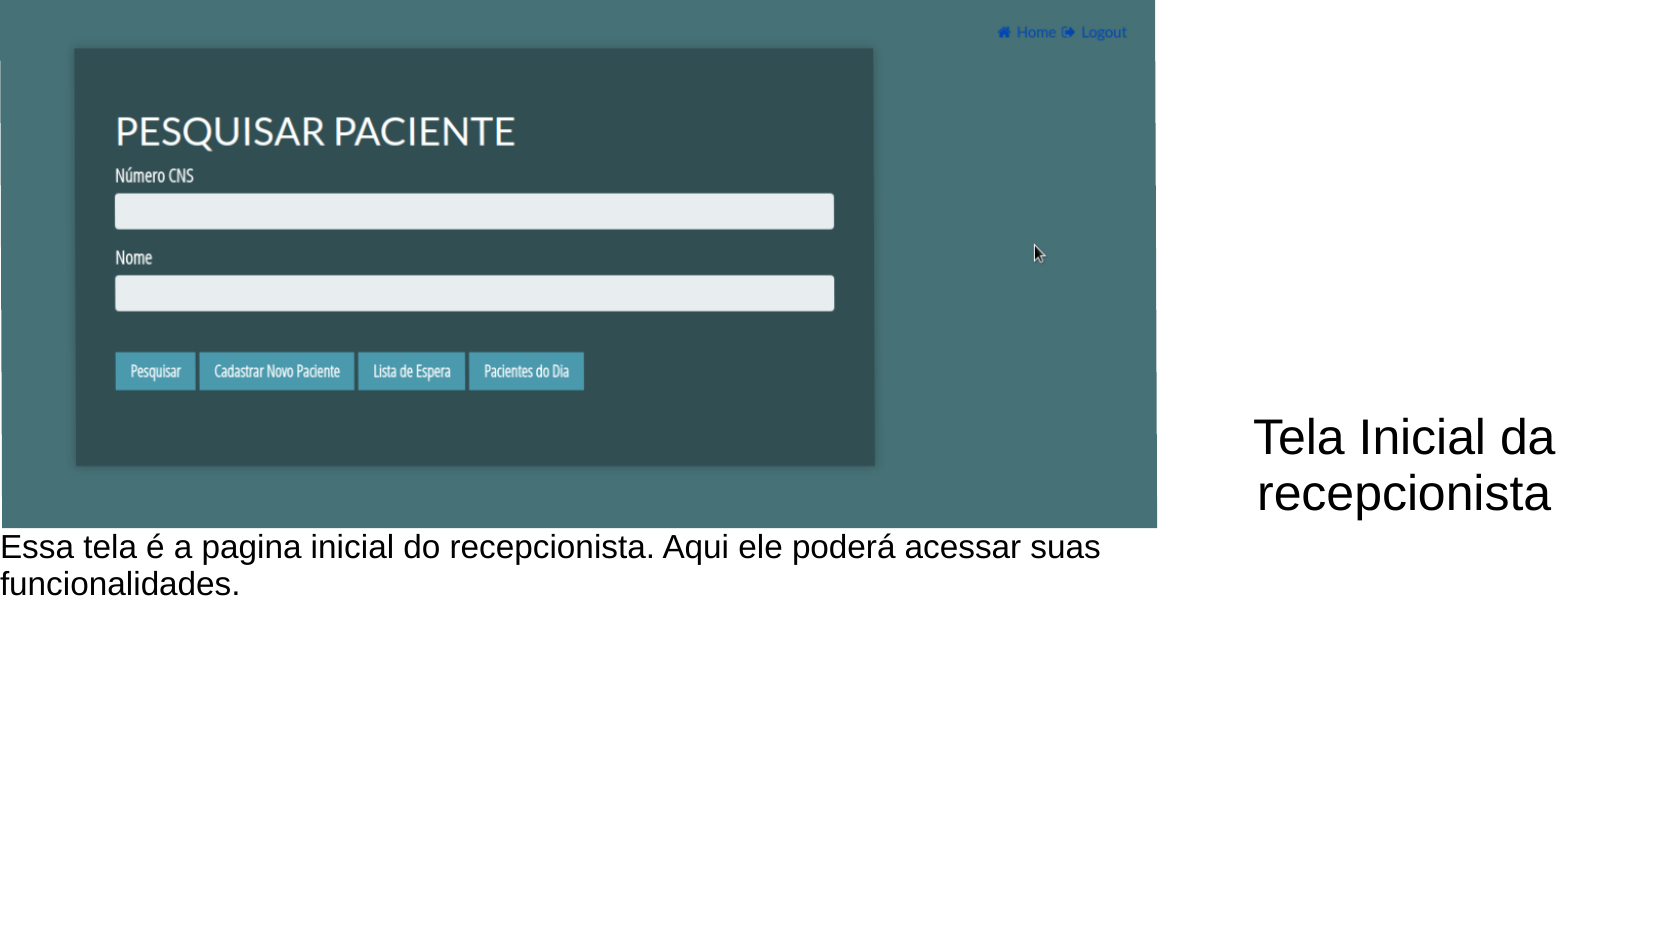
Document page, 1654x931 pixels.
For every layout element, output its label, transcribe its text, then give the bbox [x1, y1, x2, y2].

text_box Essa tela é a pagina inicial do recepcionista. Aqui ele poderá acessar suas funcionalidades. [0, 528, 1156, 931]
subtitle Tela Inicial da recepcionista [1156, 0, 1654, 931]
picture [0, 0, 1158, 529]
